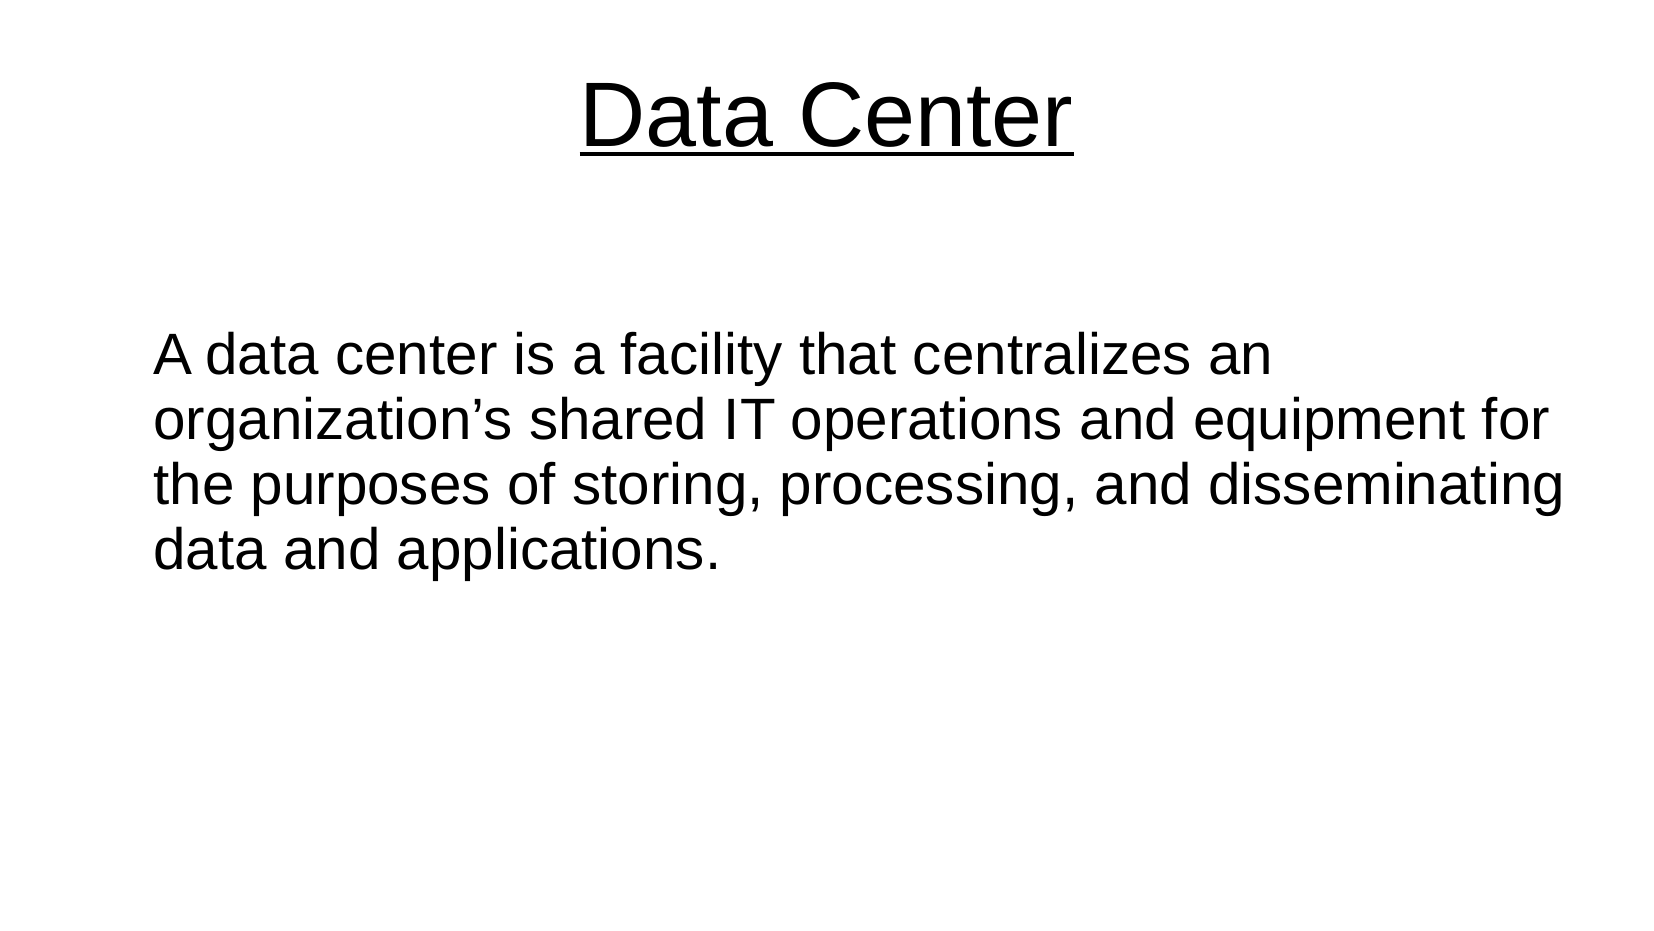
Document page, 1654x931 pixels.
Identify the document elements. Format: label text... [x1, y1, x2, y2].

list A data center is a facility that centralizes an organization’s shared IT operations and equipment for the purposes of storing, processing, and disseminating data and applications. [82, 217, 1571, 758]
title Data Center [82, 37, 1571, 193]
